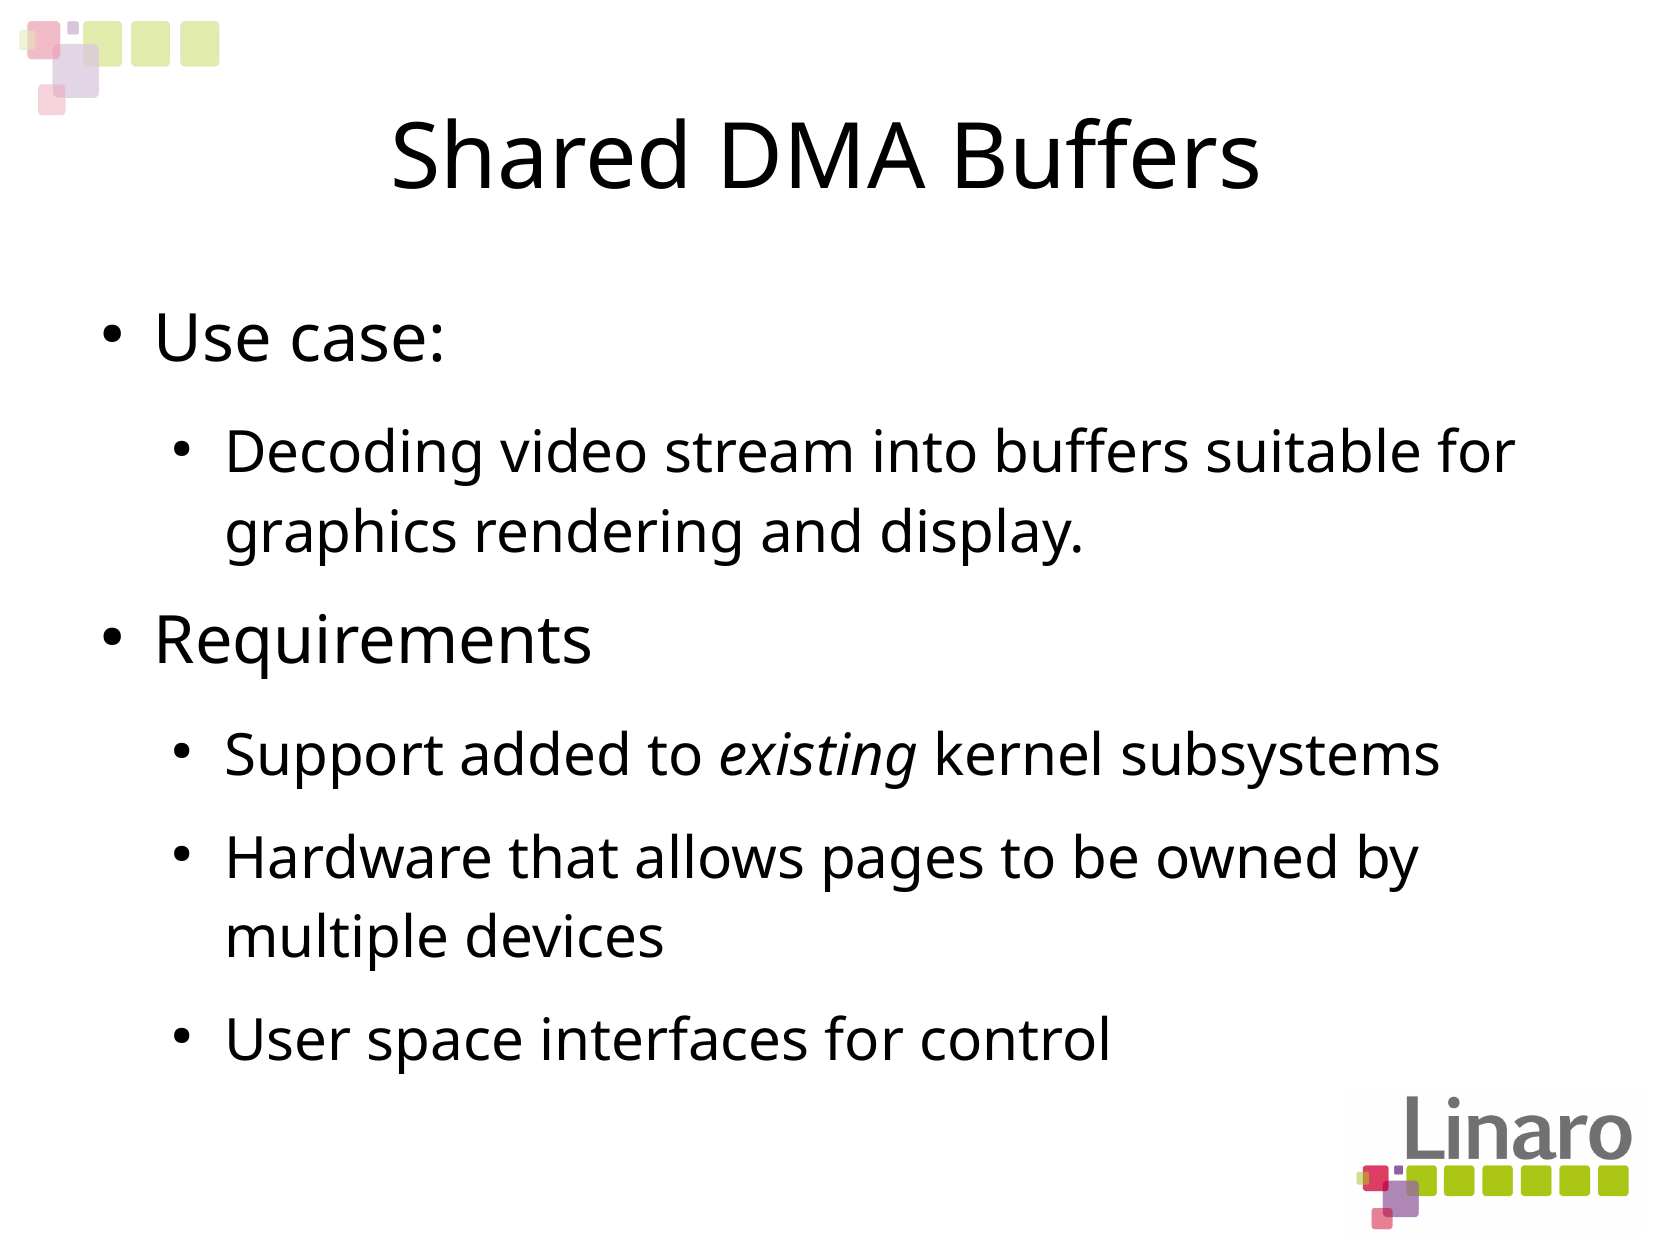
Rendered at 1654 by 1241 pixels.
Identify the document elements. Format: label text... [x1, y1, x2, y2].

title Shared DMA Buffers [82, 56, 1571, 250]
list Use case: Decoding video stream into buffers suitable for graphics rendering and display. Requirements Support added to existing kernel subsystems Hardware that allows pages to be owned by multiple devices User space interfaces for control [82, 290, 1571, 1109]
picture [1343, 1087, 1644, 1238]
